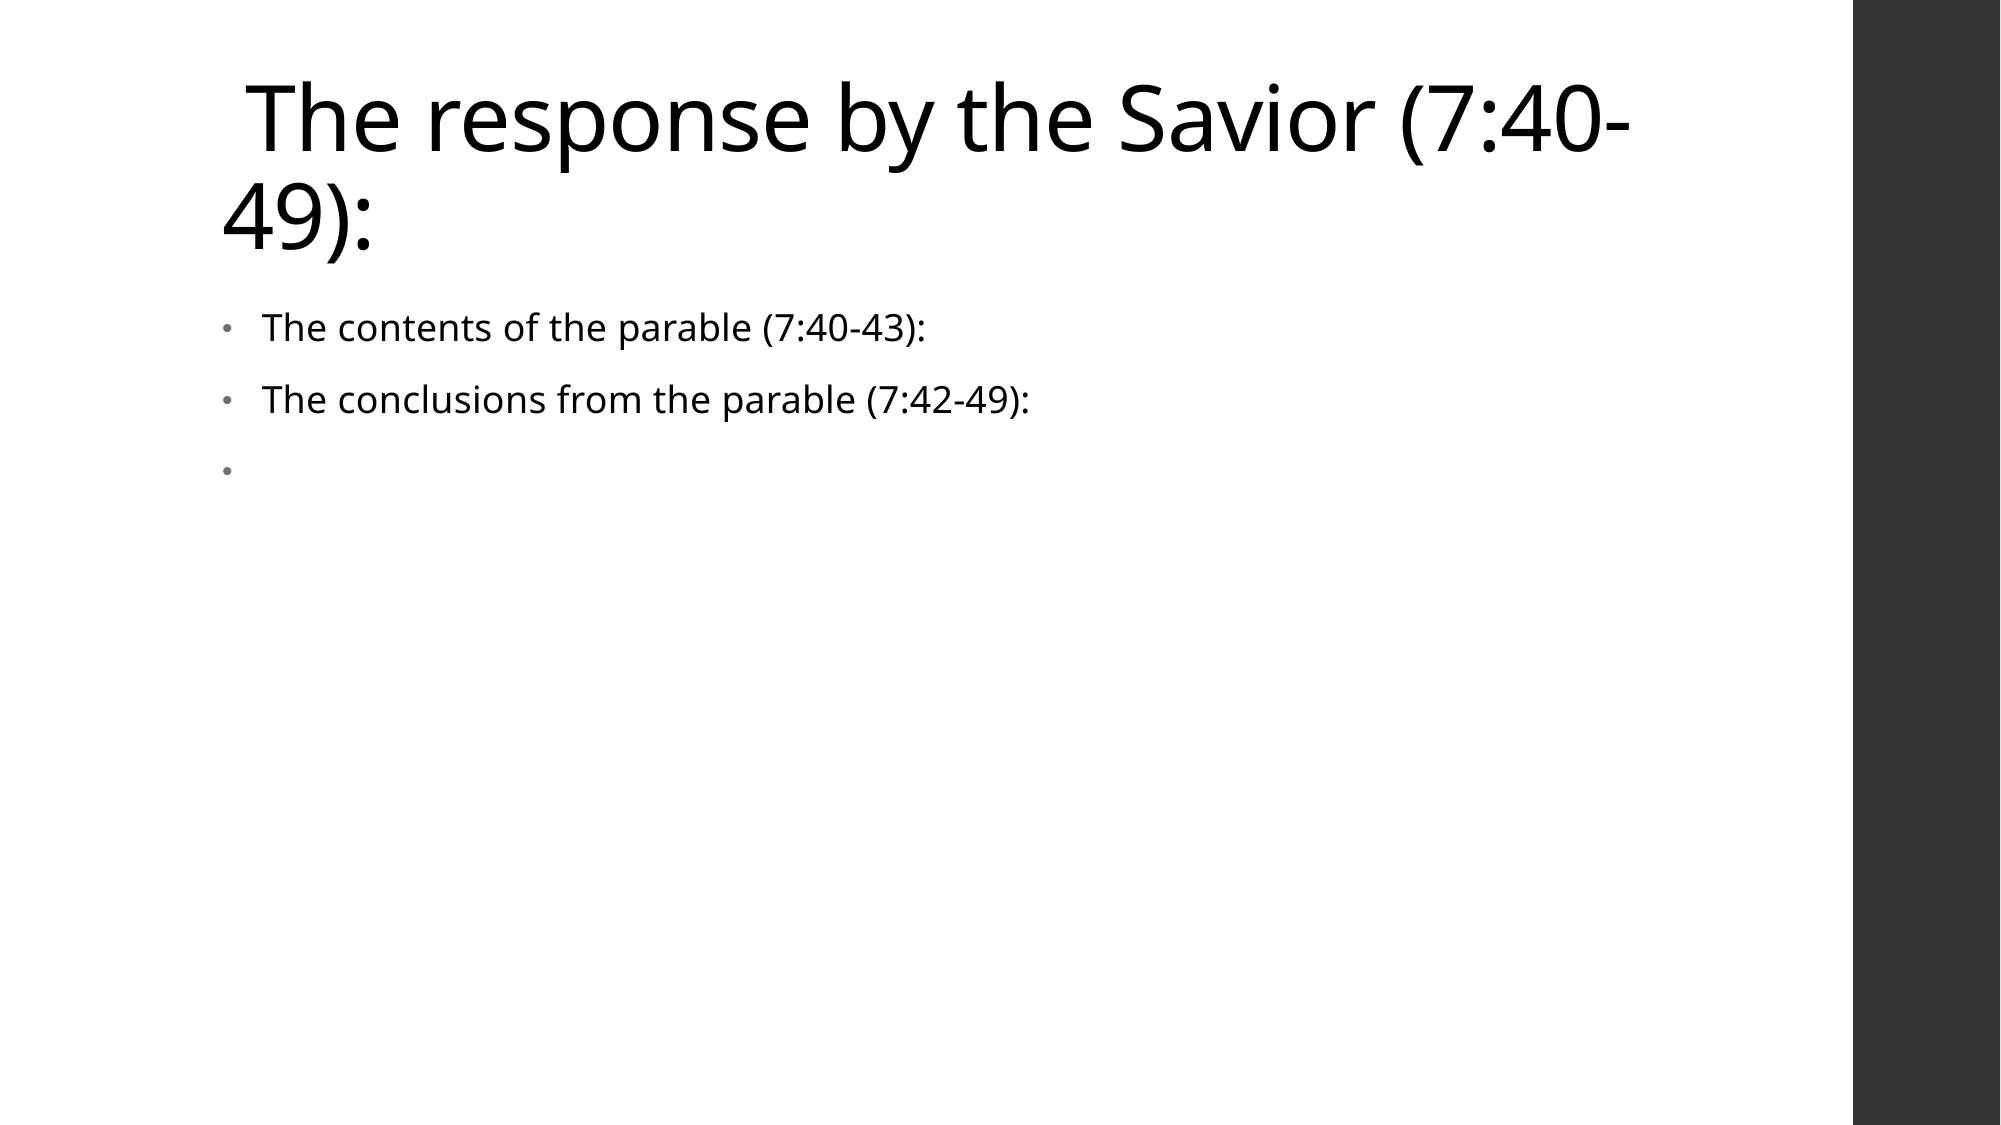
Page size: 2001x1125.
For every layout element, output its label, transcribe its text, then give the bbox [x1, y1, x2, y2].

list The contents of the parable (7:40-43): The conclusions from the parable (7:42-49): [206, 299, 1617, 1014]
title The response by the Savior (7:40-49): [206, 60, 1797, 278]
